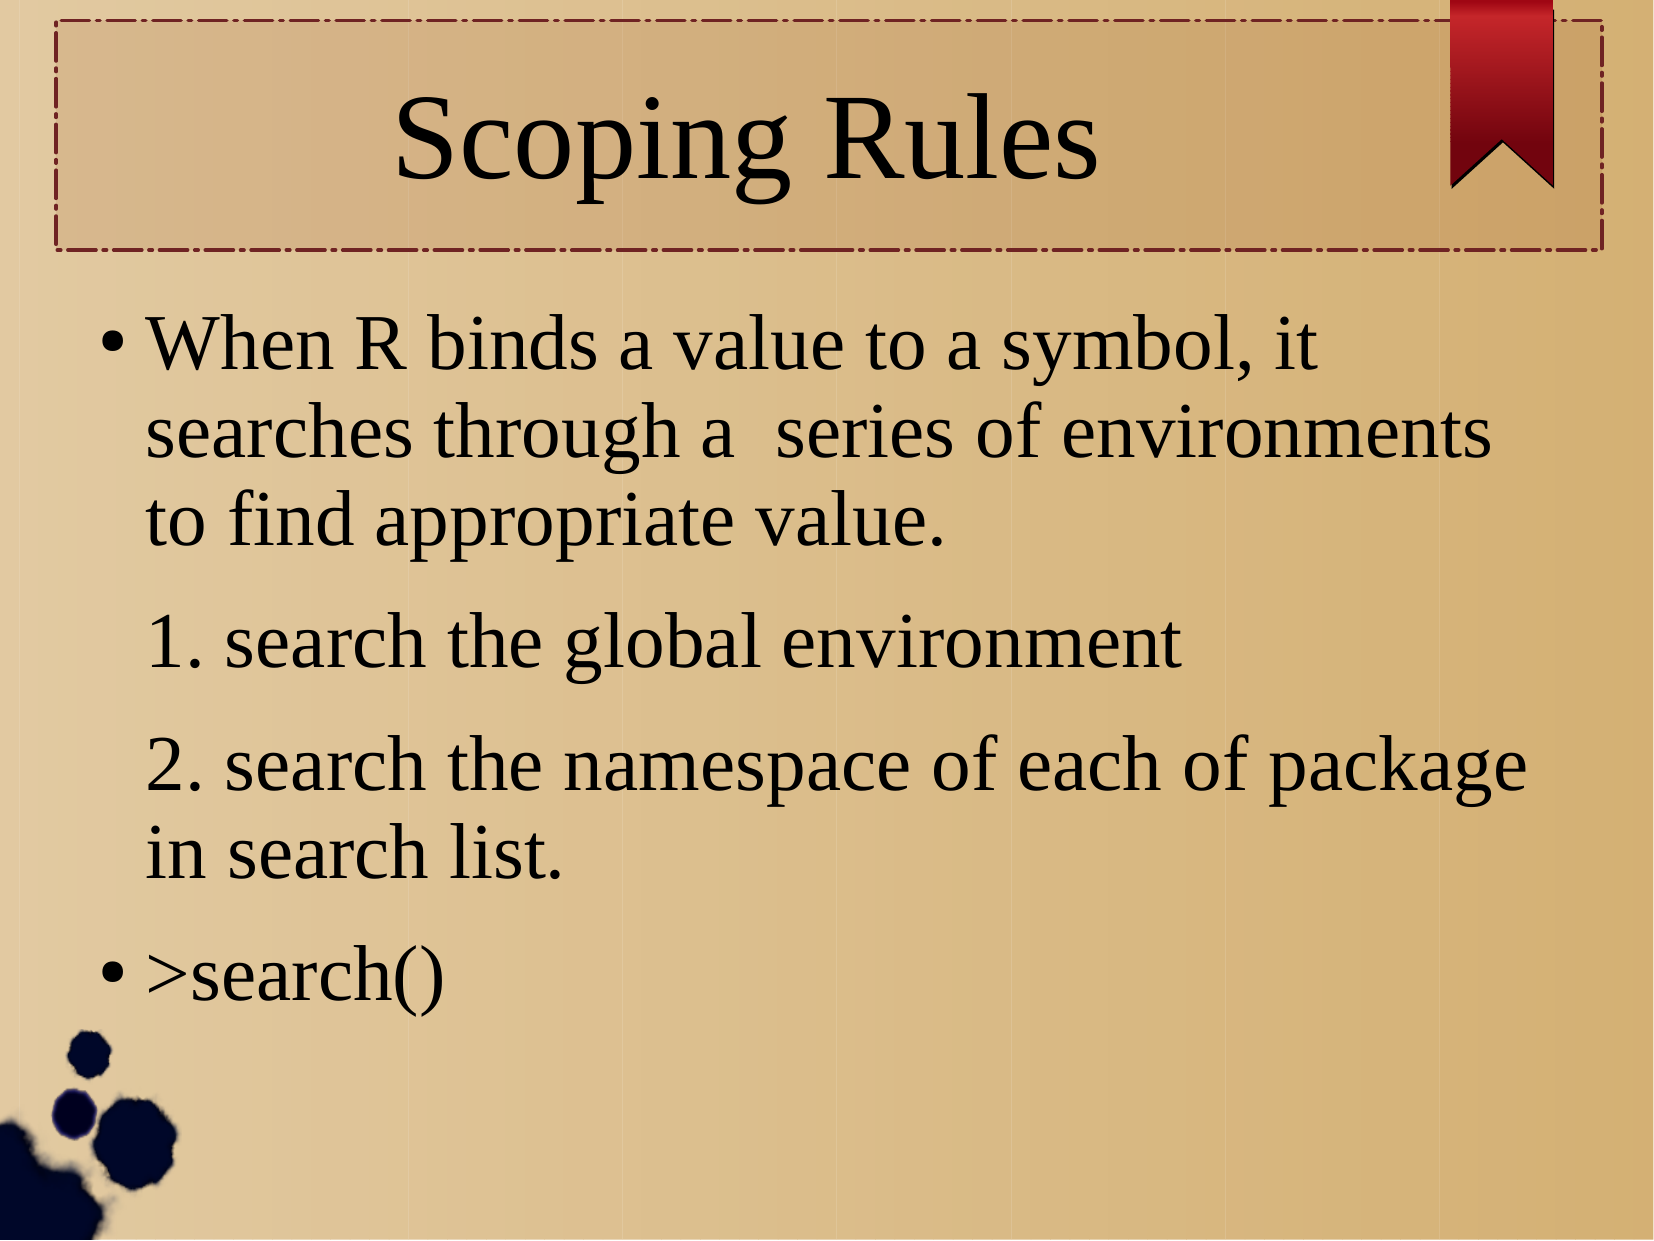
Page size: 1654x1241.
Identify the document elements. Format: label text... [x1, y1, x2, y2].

title Scoping Rules [82, 47, 1412, 229]
list When R binds a value to a symbol, it searches through a series of environments to find appropriate value. 1. search the global environment 2. search the namespace of each of package in search list. >search() [82, 299, 1571, 1019]
